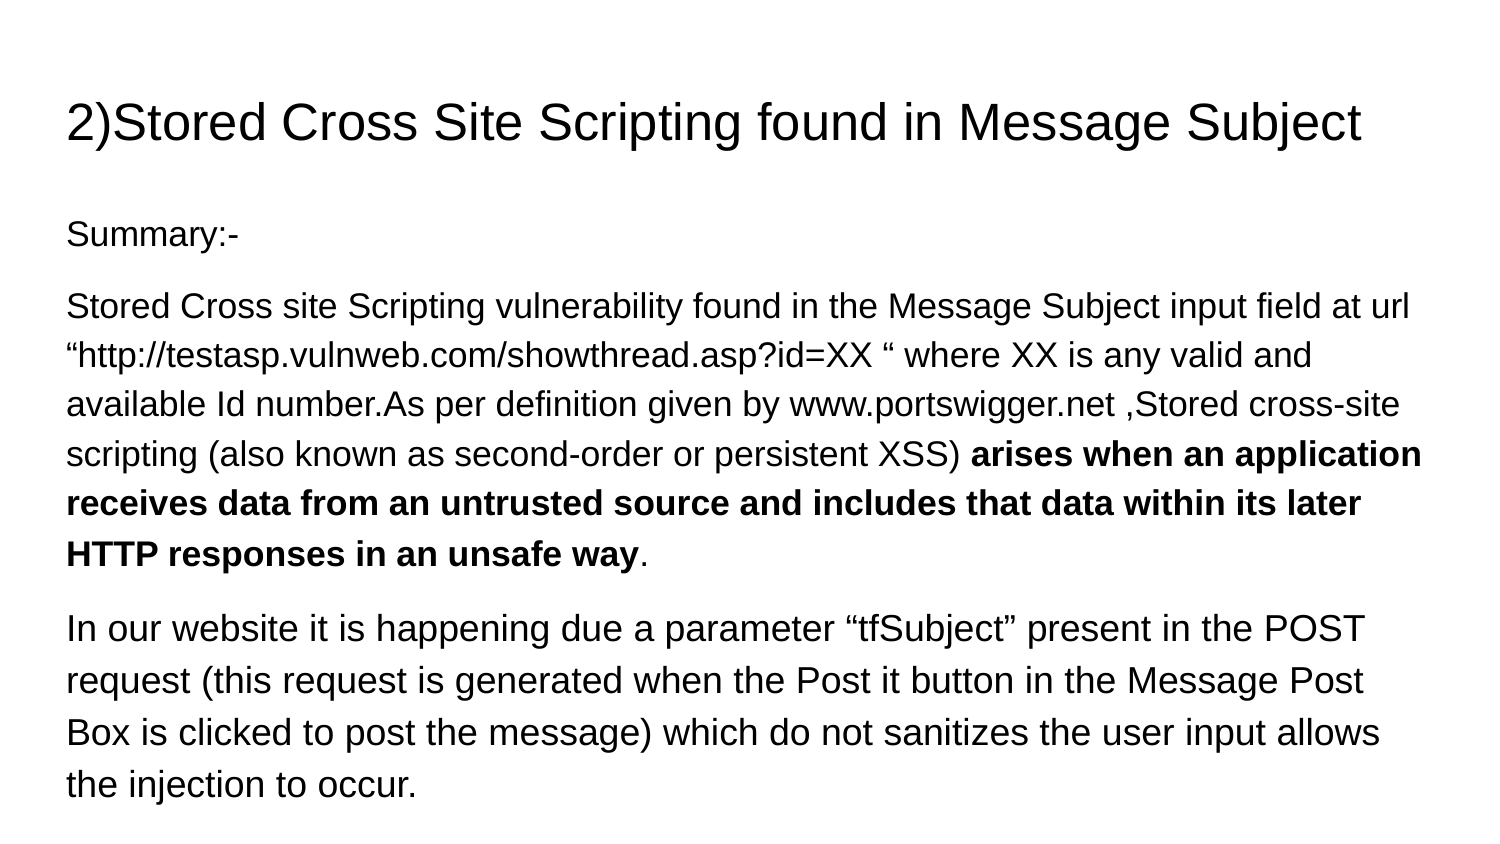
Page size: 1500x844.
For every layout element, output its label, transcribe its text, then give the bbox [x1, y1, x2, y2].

title 2)Stored Cross Site Scripting found in Message Subject [51, 72, 1449, 167]
list Summary:- Stored Cross site Scripting vulnerability found in the Message Subject input field at url “http://testasp.vulnweb.com/showthread.asp?id=XX “ where XX is any valid and available Id number.As per definition given by www.portswigger.net ,Stored cross-site scripting (also known as second-order or persistent XSS) arises when an application receives data from an untrusted source and includes that data within its later HTTP responses in an unsafe way. In our website it is happening due a parameter “tfSubject” present in the POST request (this request is generated when the Post it button in the Message Post Box is clicked to post the message) which do not sanitizes the user input allows the injection to occur. [51, 189, 1449, 823]
